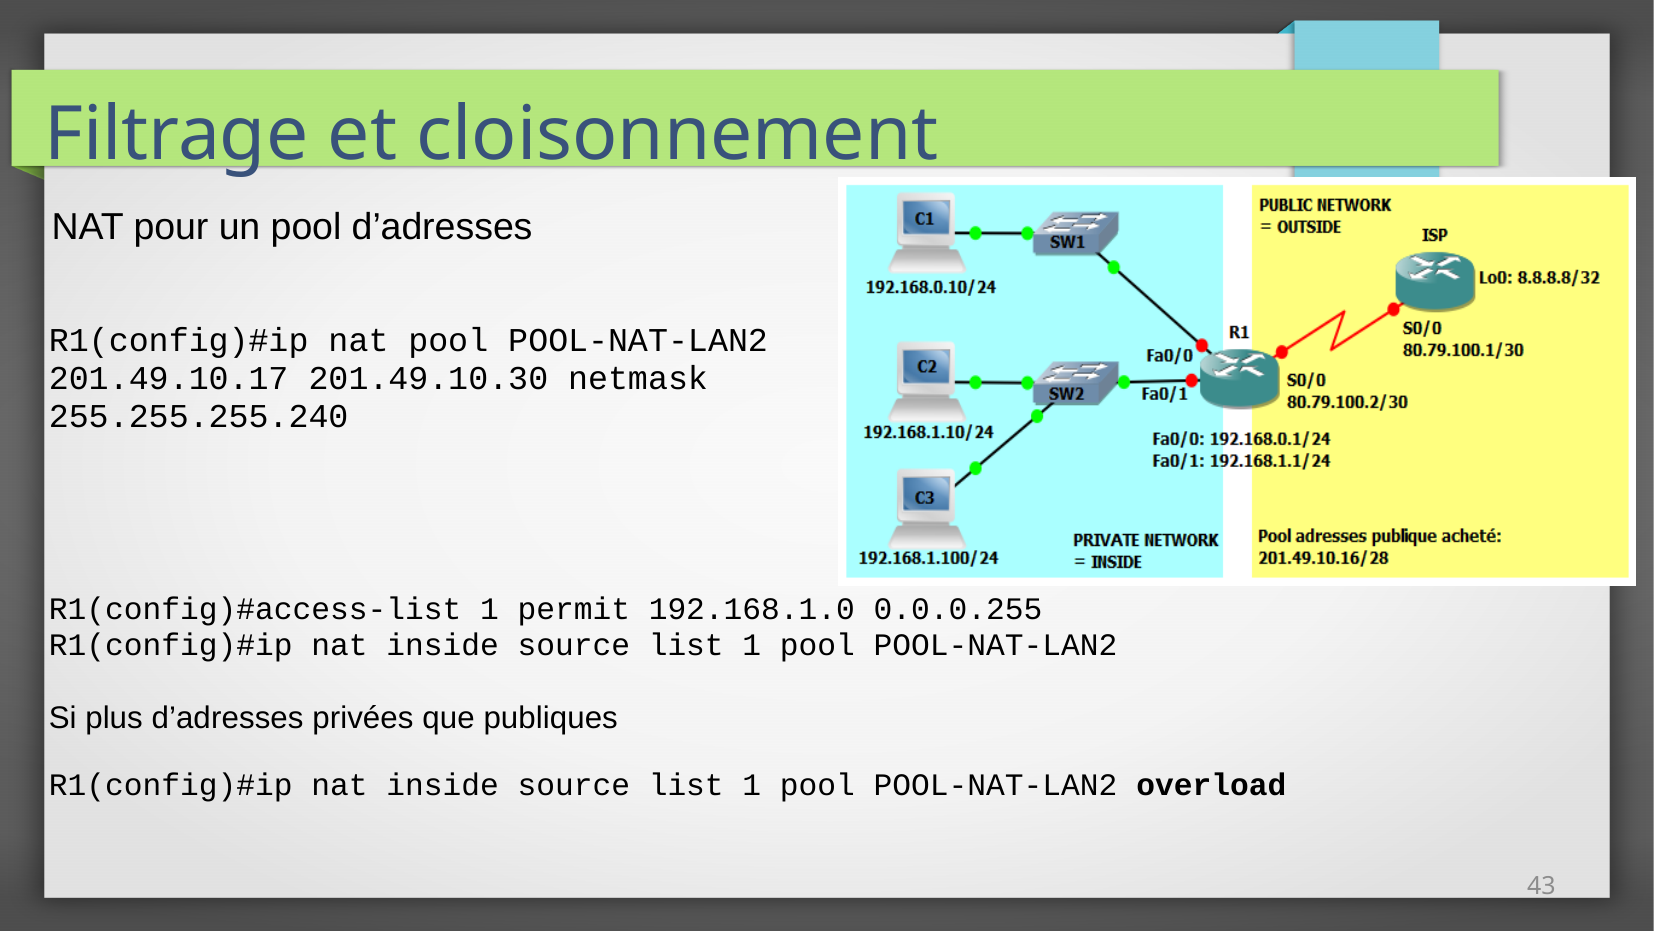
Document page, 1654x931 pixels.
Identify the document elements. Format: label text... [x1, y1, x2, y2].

text_box <numéro> [1184, 862, 1571, 912]
text_box R1(config)#access-list 1 permit 192.168.1.0 0.0.0.255 R1(config)#ip nat inside source list 1 pool POOL-NAT-LAN2 Si plus d’adresses privées que publiques R1(config)#ip nat inside source list 1 pool POOL-NAT-LAN2 overload [34, 586, 1477, 849]
picture [0, 0, 1654, 931]
text_box NAT pour un pool d’adresses [36, 198, 1159, 256]
text_box Filtrage et cloisonnement [29, 37, 1518, 182]
text_box R1(config)#ip nat pool POOL-NAT-LAN2 201.49.10.17 201.49.10.30 netmask 255.255.255.240 [34, 316, 839, 445]
